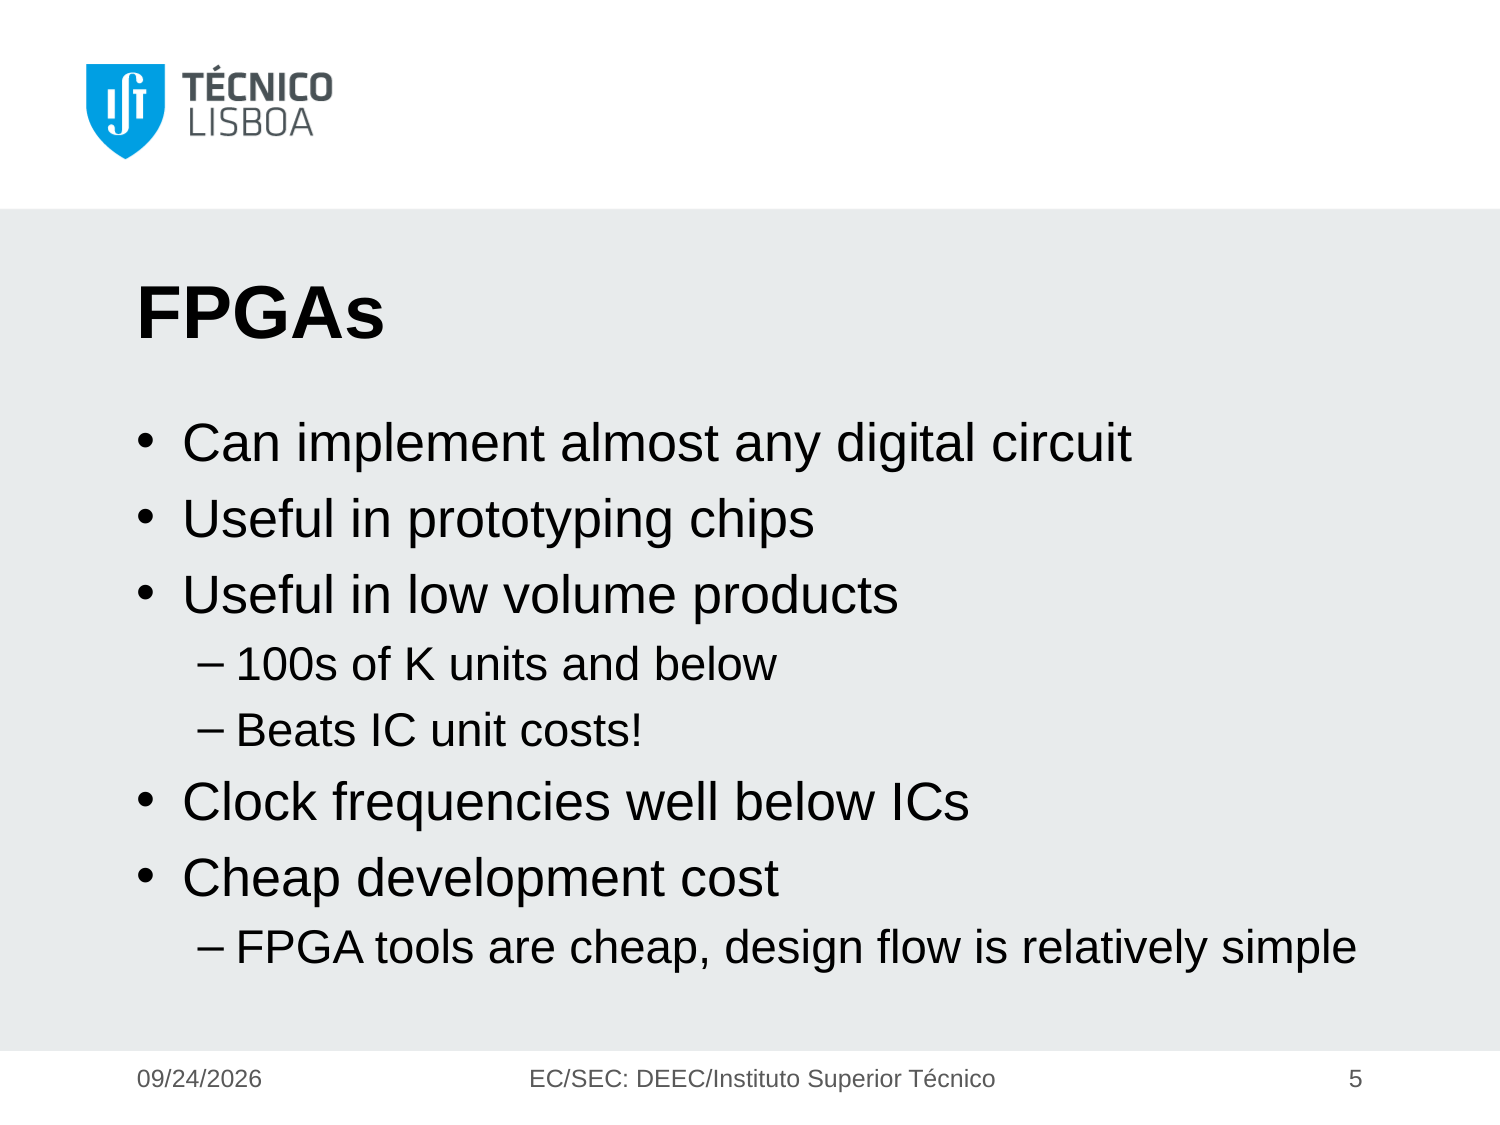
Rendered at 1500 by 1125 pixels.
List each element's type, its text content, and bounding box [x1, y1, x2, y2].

footer EC/SEC: DEEC/Instituto Superior Técnico [512, 1052, 1021, 1103]
picture [0, 0, 1500, 1125]
list Can implement almost any digital circuit Useful in prototyping chips Useful in low volume products 100s of K units and below Beats IC unit costs! Clock frequencies well below ICs Cheap development cost FPGA tools are cheap, design flow is relatively simple [121, 400, 1378, 1005]
title FPGAs [121, 237, 1378, 381]
slide_number 09/27/2018 [121, 1052, 425, 1103]
slide_number 19 [1077, 1052, 1378, 1103]
